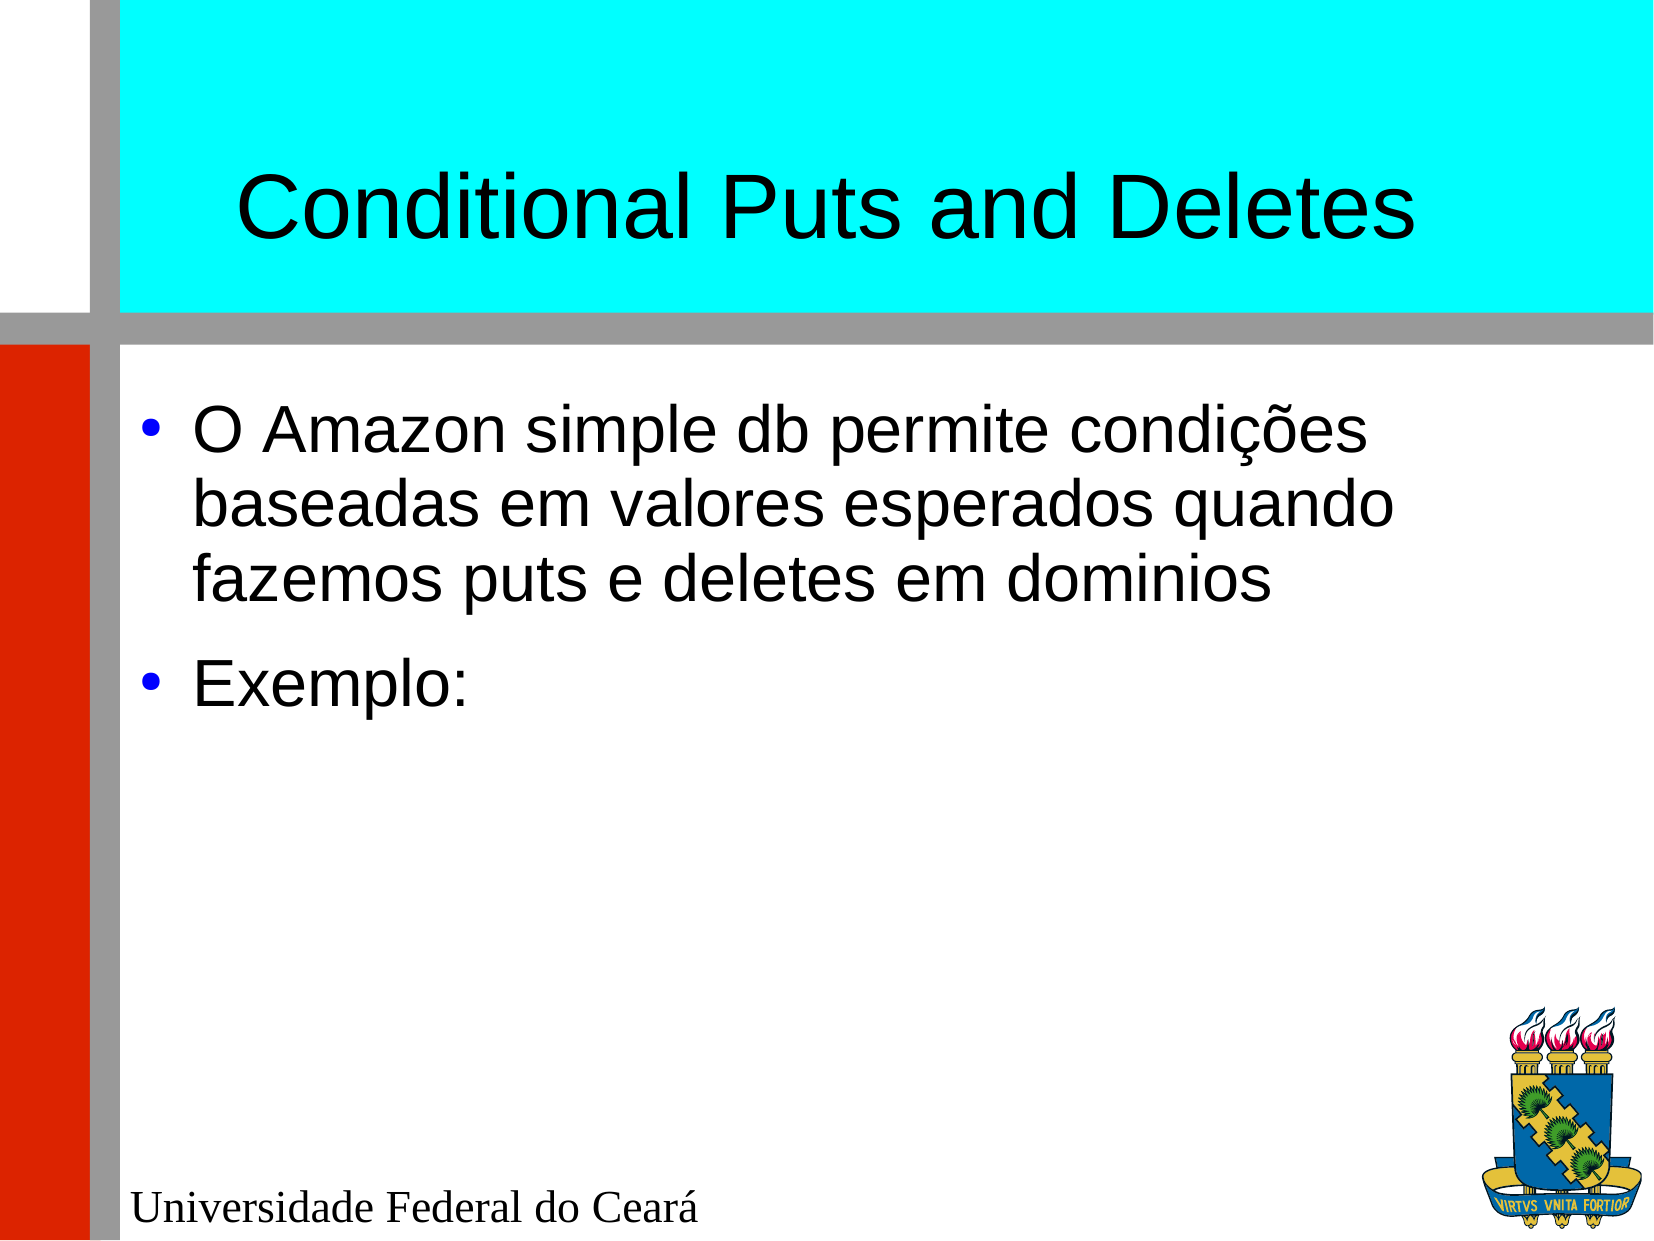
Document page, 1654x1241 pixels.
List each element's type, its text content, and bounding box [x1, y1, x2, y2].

list O Amazon simple db permite condições baseadas em valores esperados quando fazemos puts e deletes em dominios Exemplo: [121, 391, 1534, 1111]
title Conditional Puts and Deletes [121, 102, 1534, 310]
